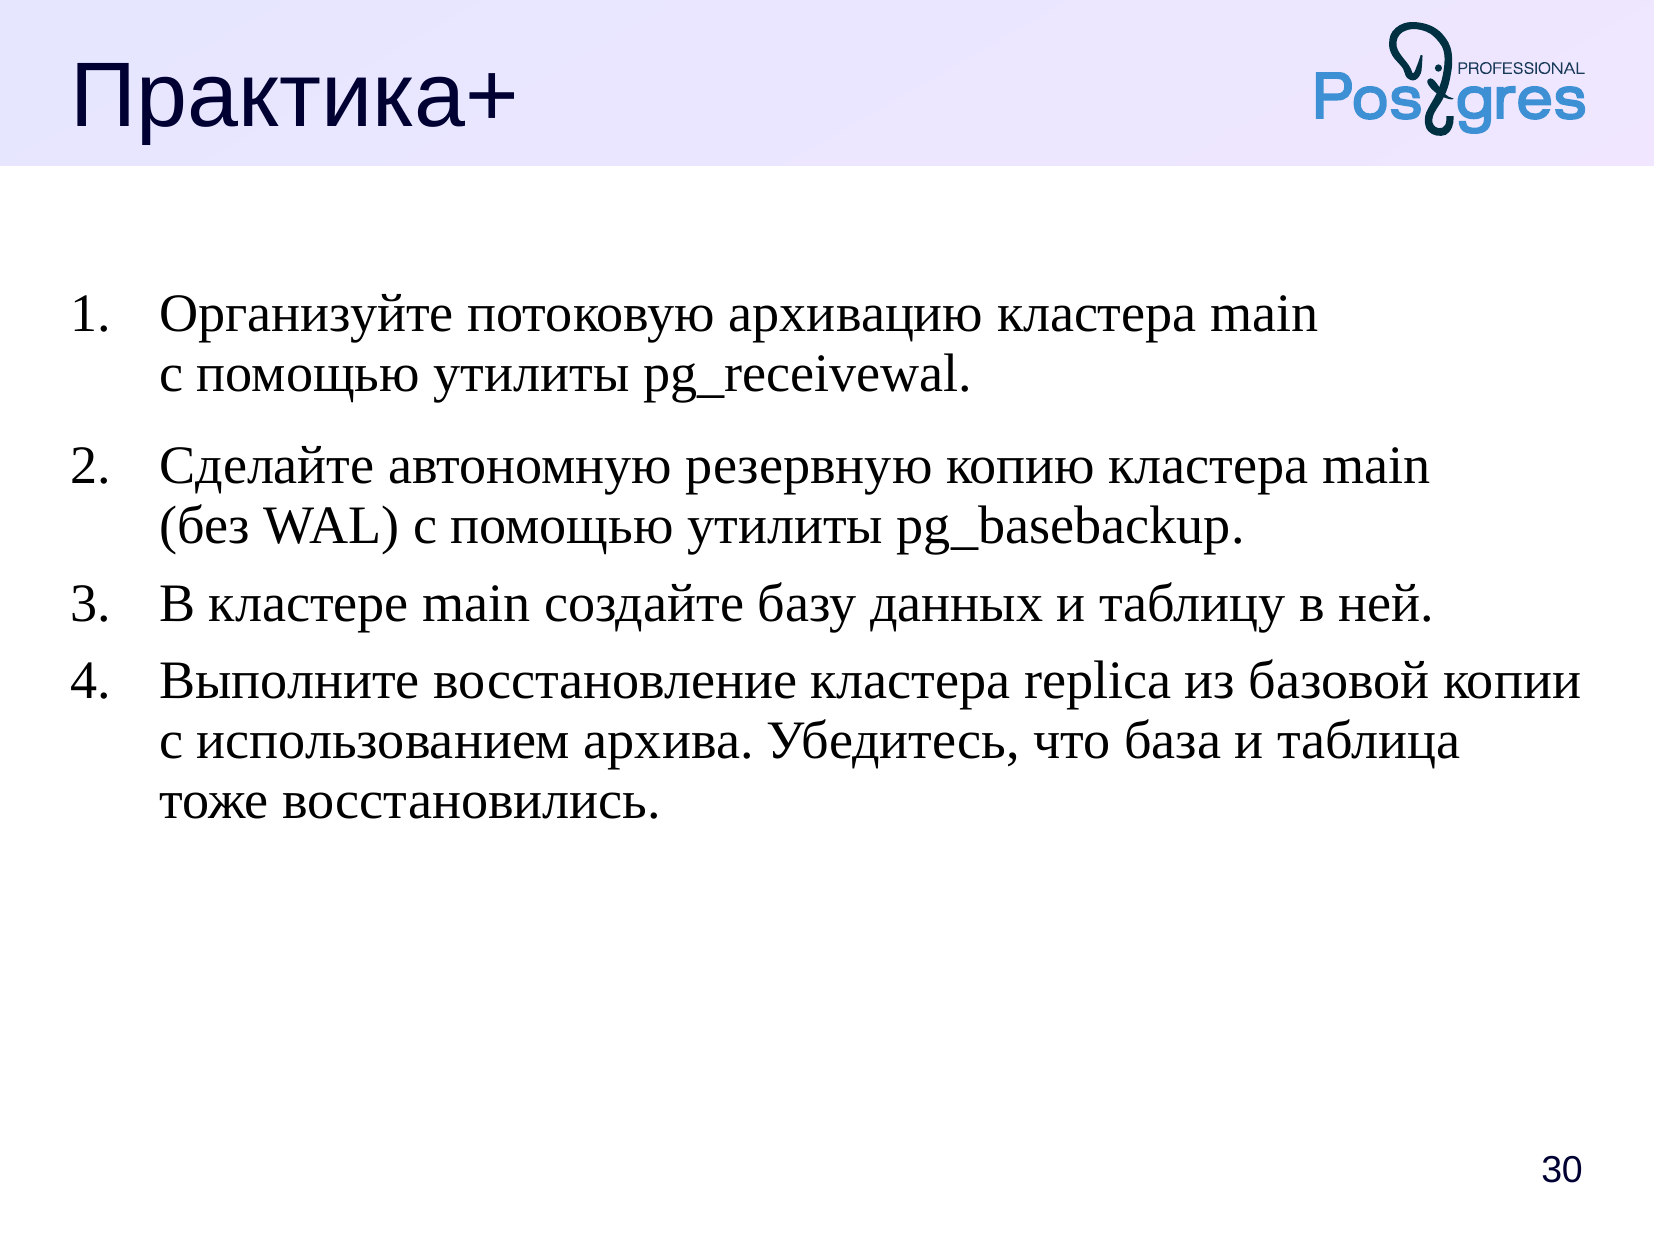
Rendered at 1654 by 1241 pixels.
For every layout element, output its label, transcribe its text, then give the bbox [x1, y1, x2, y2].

list Организуйте потоковую архивацию кластера main с помощью утилиты pg_receivewal. Сделайте автономную резервную копию кластера main (без WAL) с помощью утилиты pg_basebackup. В кластере main создайте базу данных и таблицу в ней. Выполните восстановление кластера replica из базовой копии с использованием архива. Убедитесь, что база и таблица тоже восстановились. [70, 283, 1583, 1134]
title Практика+ [70, 43, 1241, 147]
